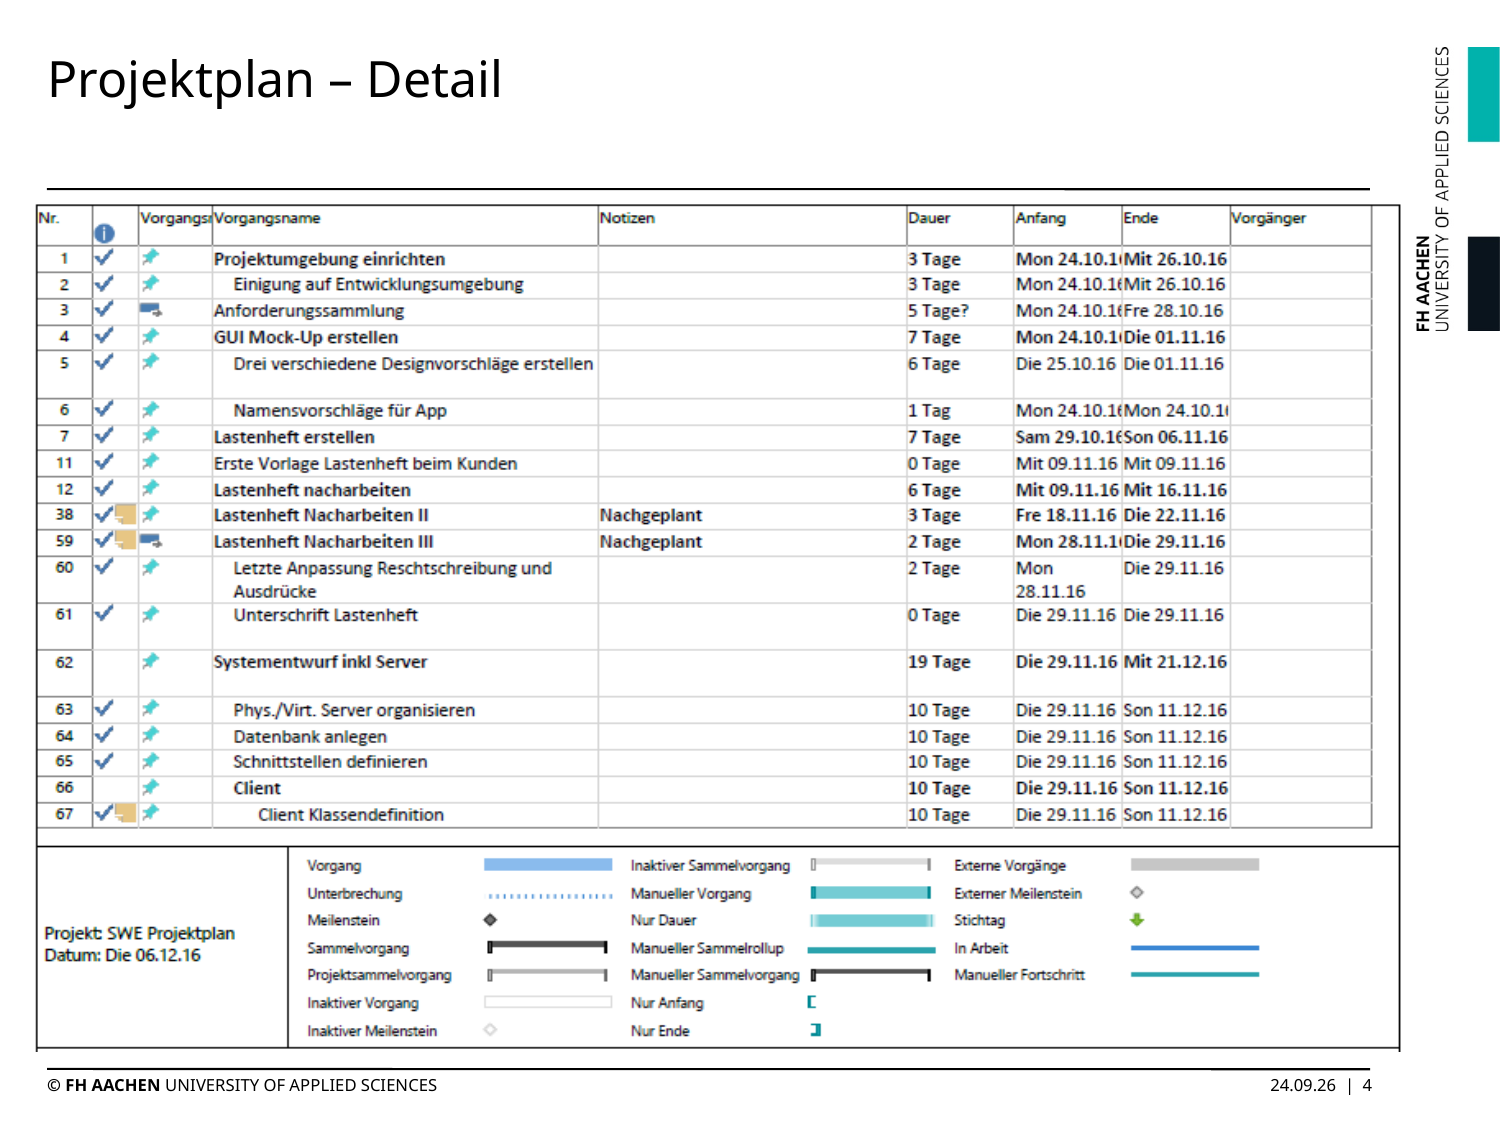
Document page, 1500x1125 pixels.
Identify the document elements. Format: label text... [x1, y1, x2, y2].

picture [33, 47, 1500, 1052]
title Projektplan – Detail [47, 47, 1370, 130]
